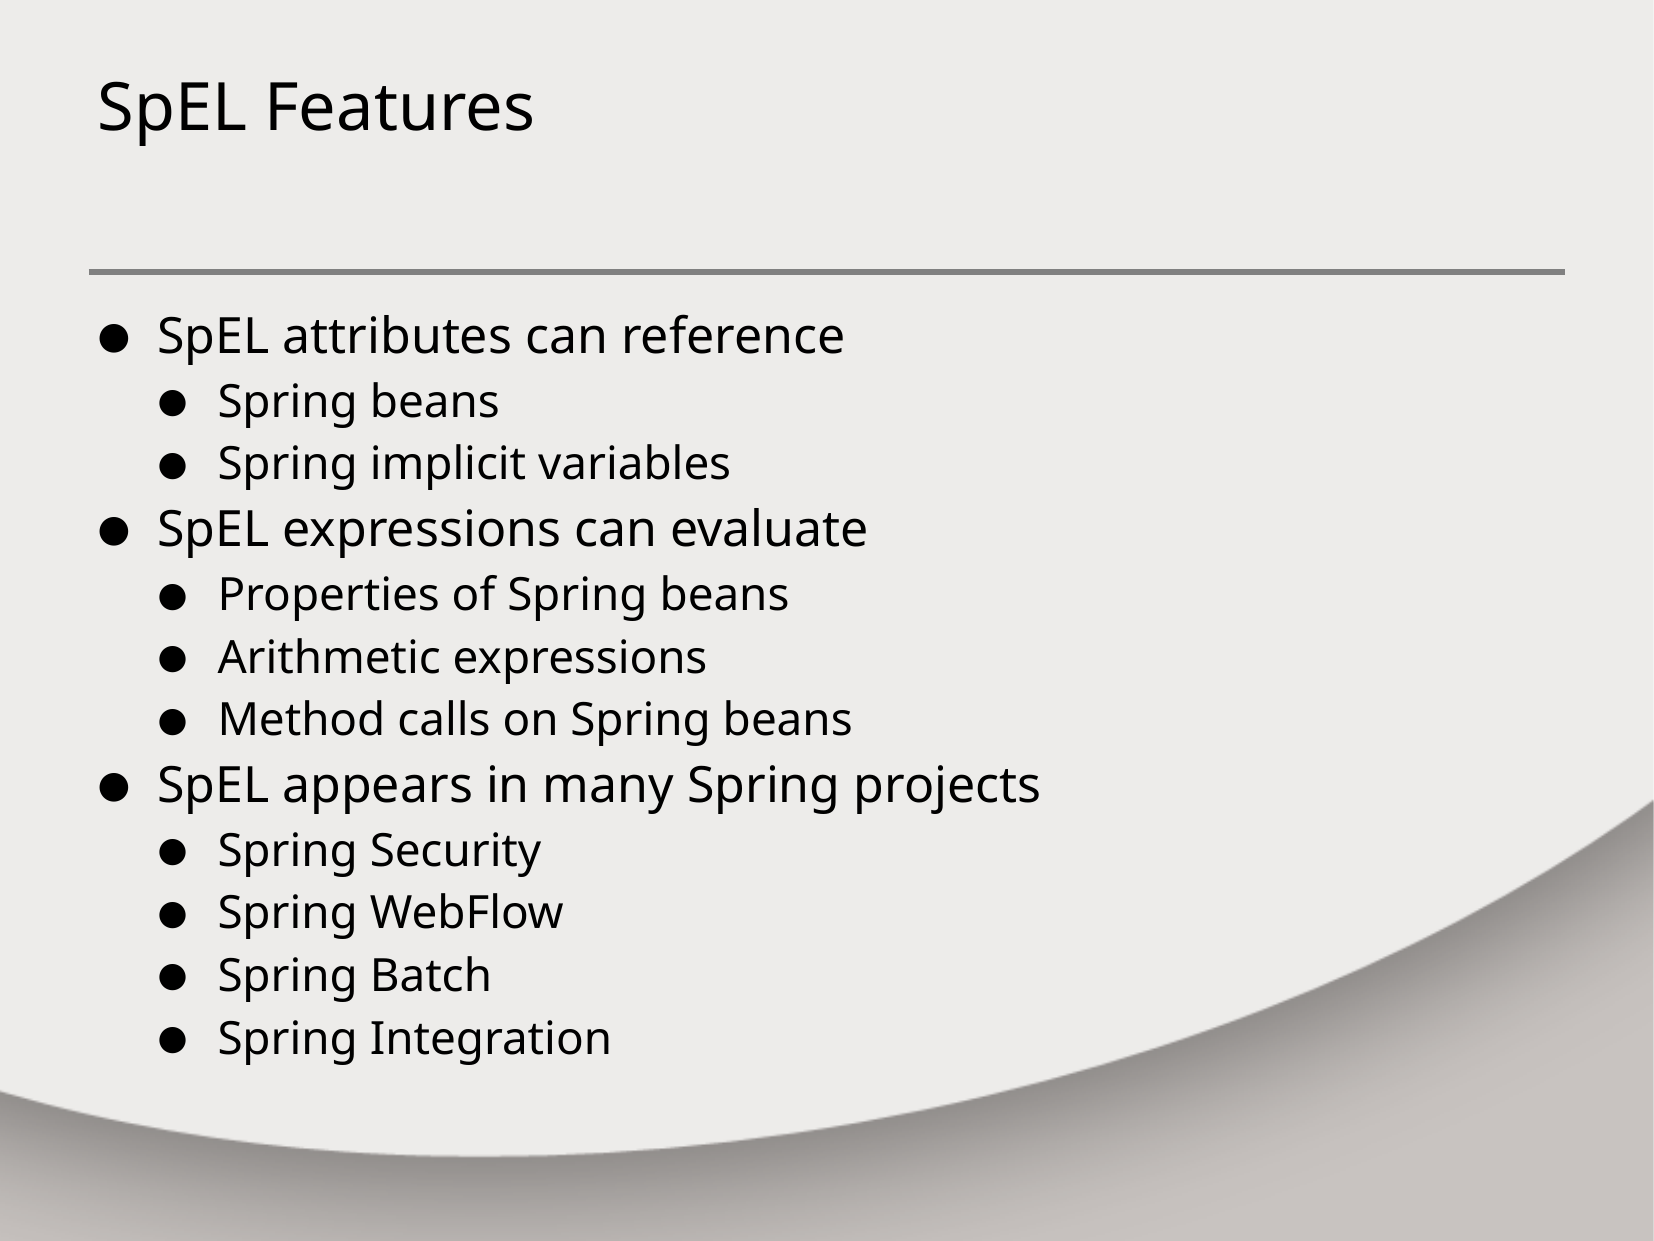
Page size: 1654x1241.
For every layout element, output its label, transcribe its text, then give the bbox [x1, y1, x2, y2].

title SpEL Features [97, 75, 1561, 226]
picture [0, 0, 1654, 1241]
list SpEL attributes can reference Spring beans Spring implicit variables SpEL expressions can evaluate Properties of Spring beans Arithmetic expressions Method calls on Spring beans SpEL appears in many Spring projects Spring Security Spring WebFlow Spring Batch Spring Integration [97, 300, 1561, 1163]
